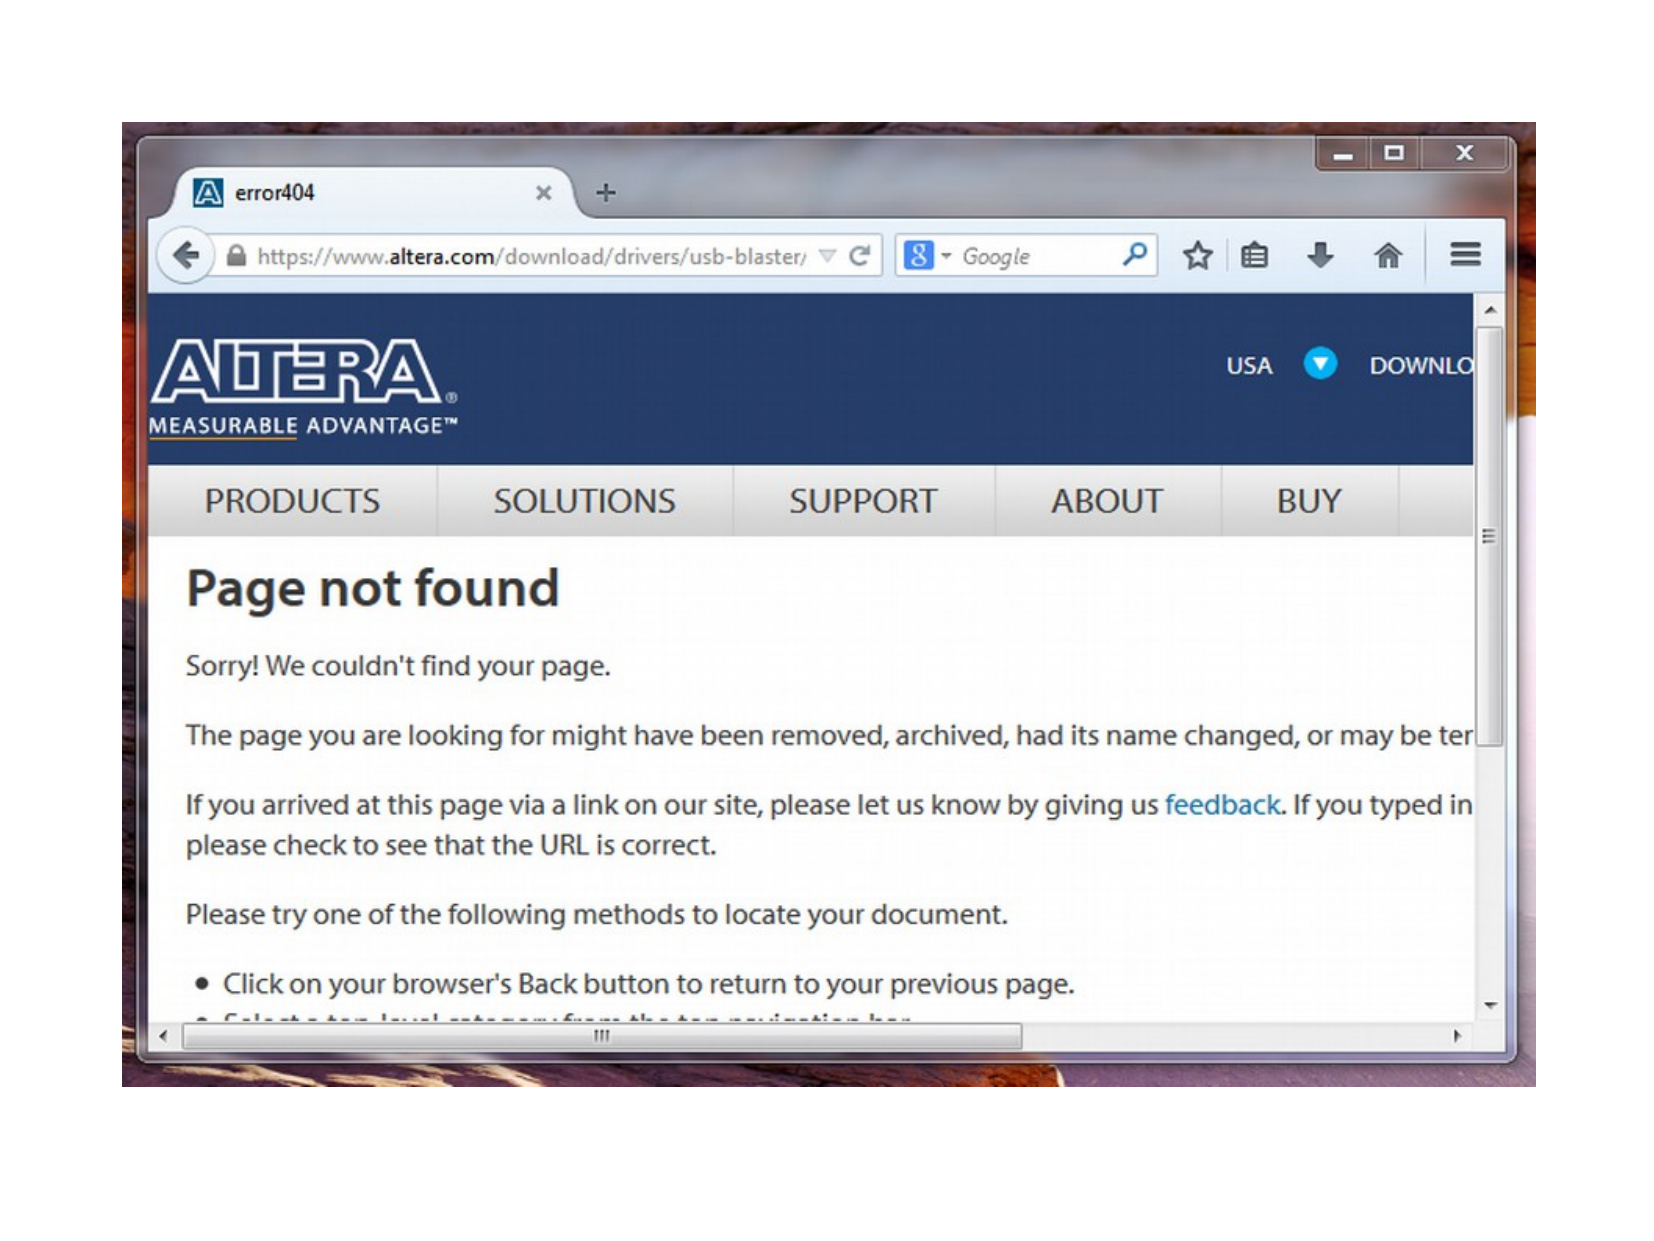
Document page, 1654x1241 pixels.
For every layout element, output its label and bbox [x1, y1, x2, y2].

picture [122, 122, 1536, 1087]
